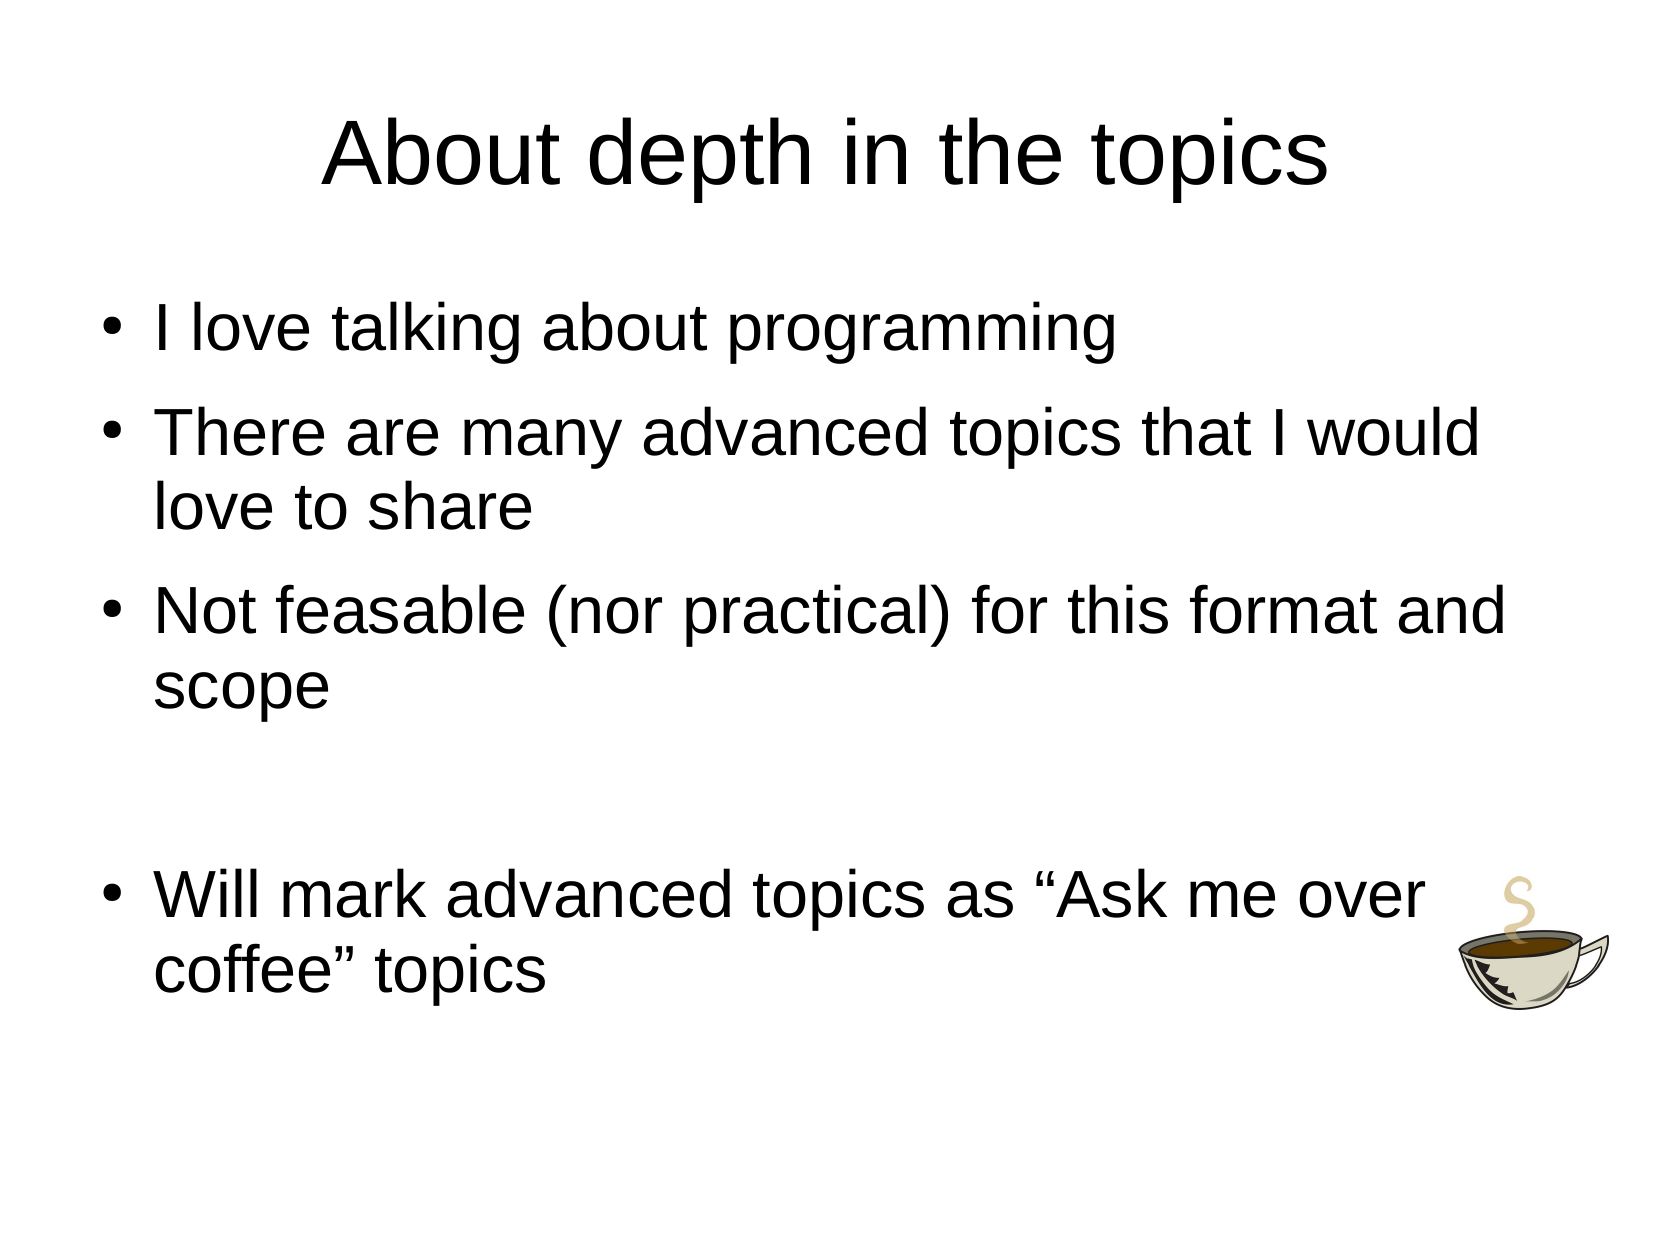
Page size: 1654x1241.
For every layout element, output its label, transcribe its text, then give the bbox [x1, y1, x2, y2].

list I love talking about programming There are many advanced topics that I would love to share Not feasable (nor practical) for this format and scope Will mark advanced topics as “Ask me over coffee” topics [82, 290, 1571, 1010]
picture [1458, 876, 1609, 1010]
title About depth in the topics [82, 49, 1571, 257]
